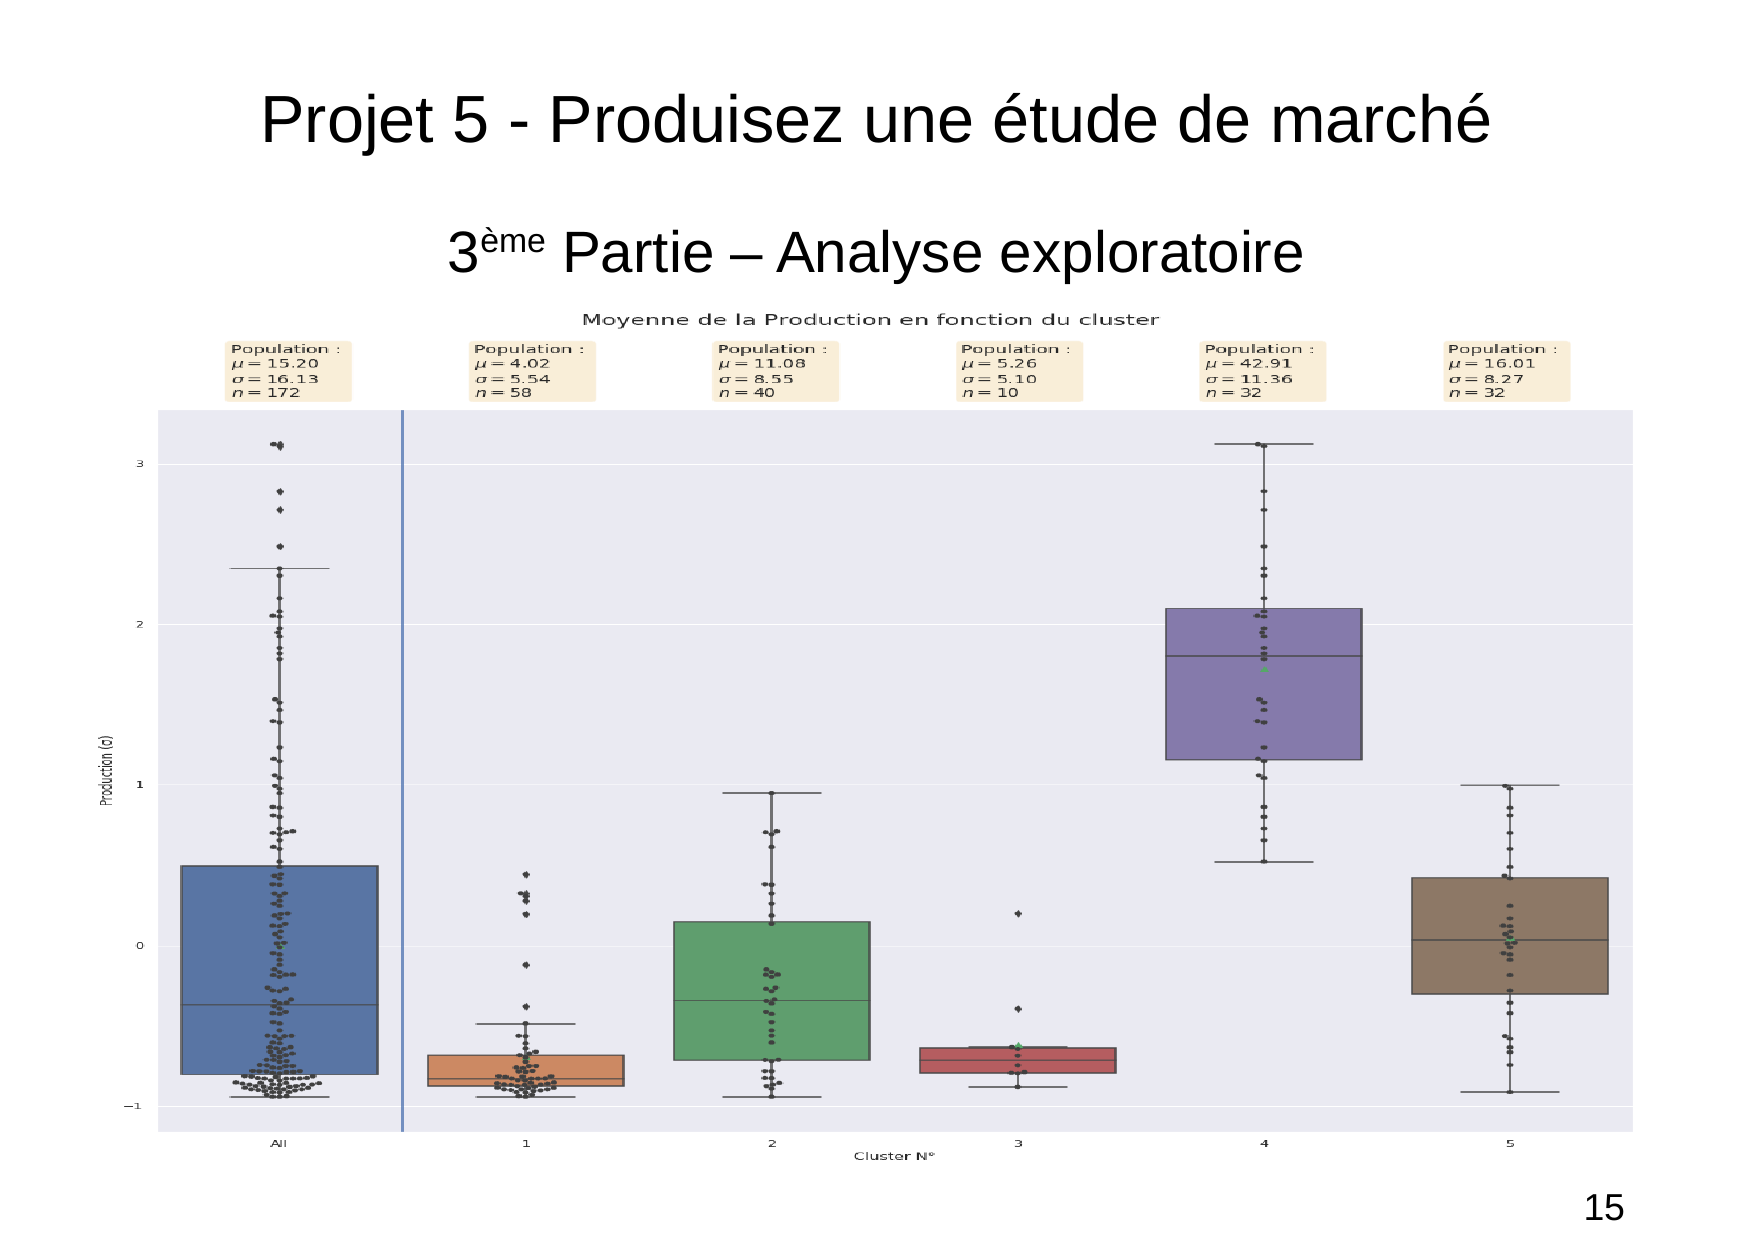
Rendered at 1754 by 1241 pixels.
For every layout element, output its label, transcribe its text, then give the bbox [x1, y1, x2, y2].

picture [82, 307, 1654, 1173]
title Projet 5 - Produisez une étude de marché [140, 48, 1614, 188]
text_box <numéro> [1568, 1178, 1754, 1241]
subtitle 3ème Partie – Analyse exploratoire [140, 188, 1614, 307]
